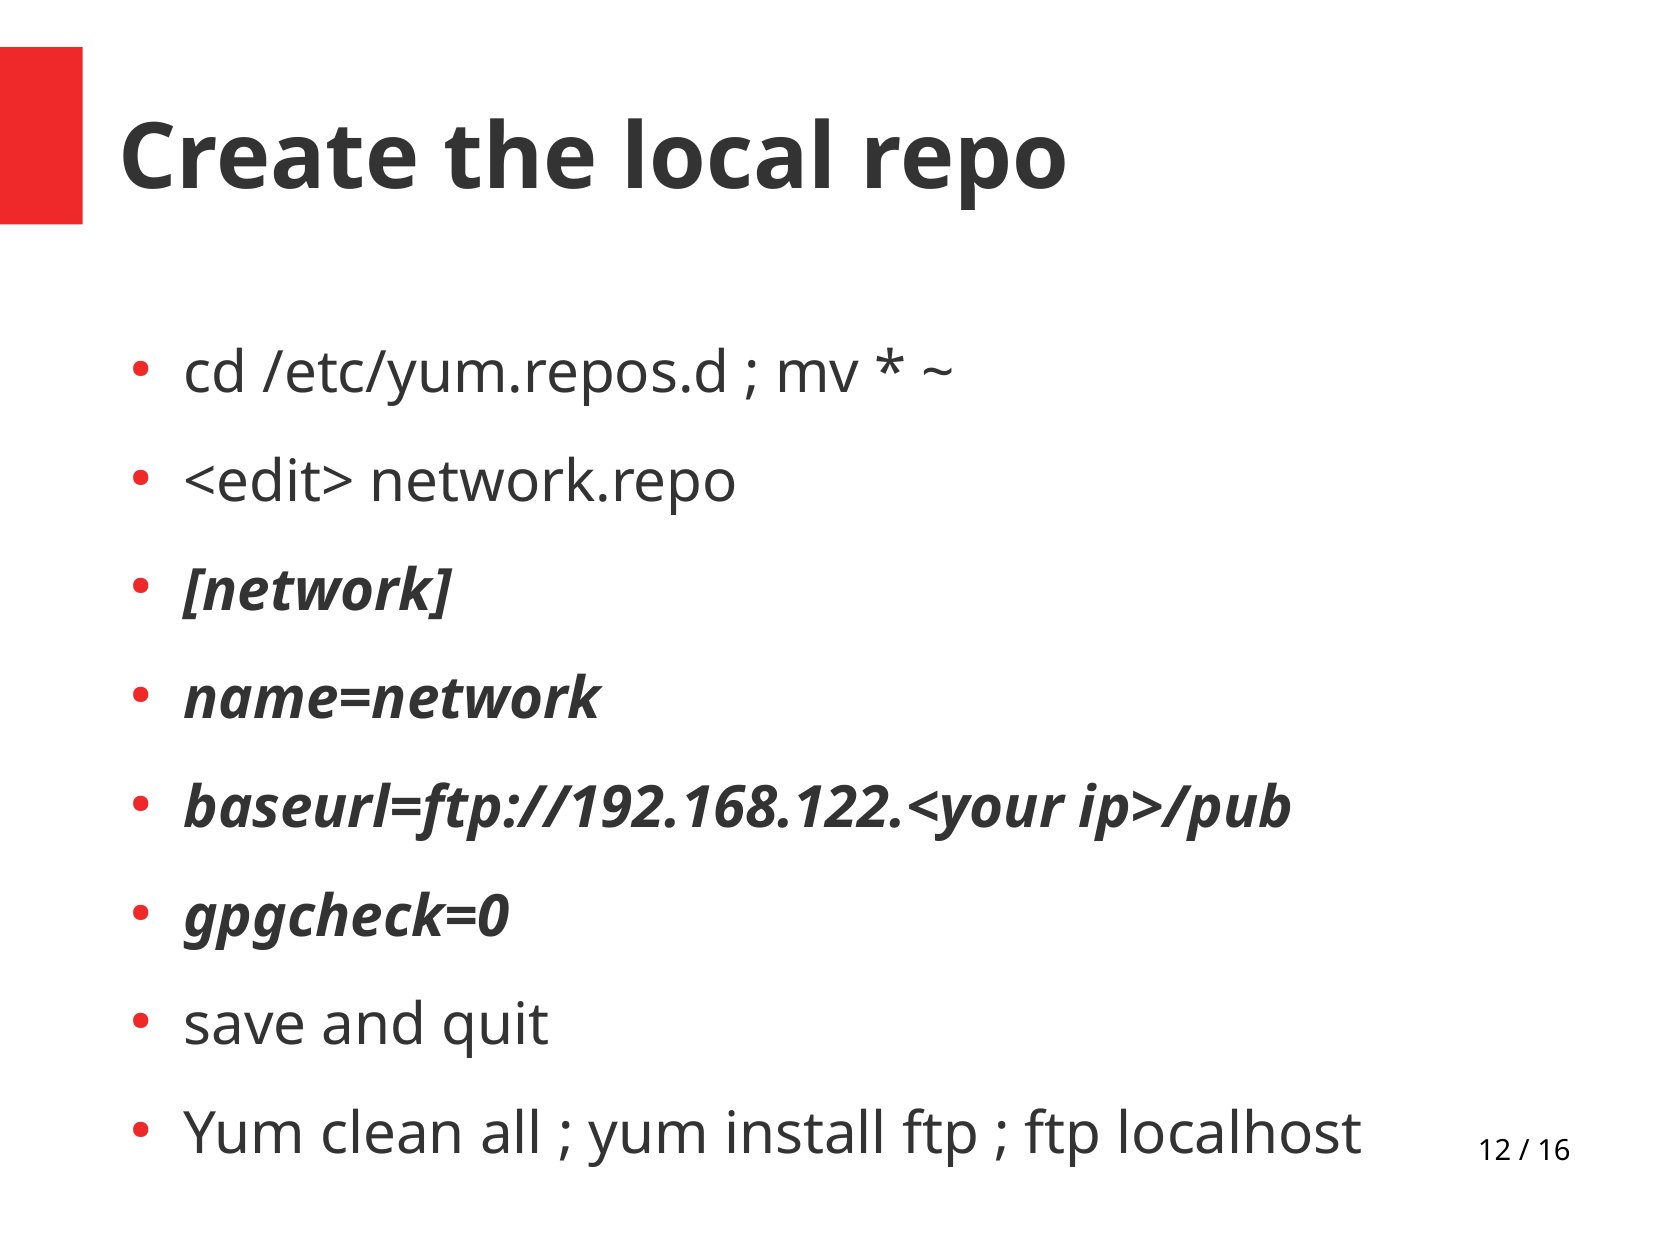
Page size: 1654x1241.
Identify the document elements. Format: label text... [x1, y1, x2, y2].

list cd /etc/yum.repos.d ; mv * ~ <edit> network.repo [network] name=network baseurl=ftp://192.168.122.<your ip>/pub gpgcheck=0 save and quit Yum clean all ; yum install ftp ; ftp localhost [112, 330, 1546, 1096]
title Create the local repo [118, 49, 1571, 257]
